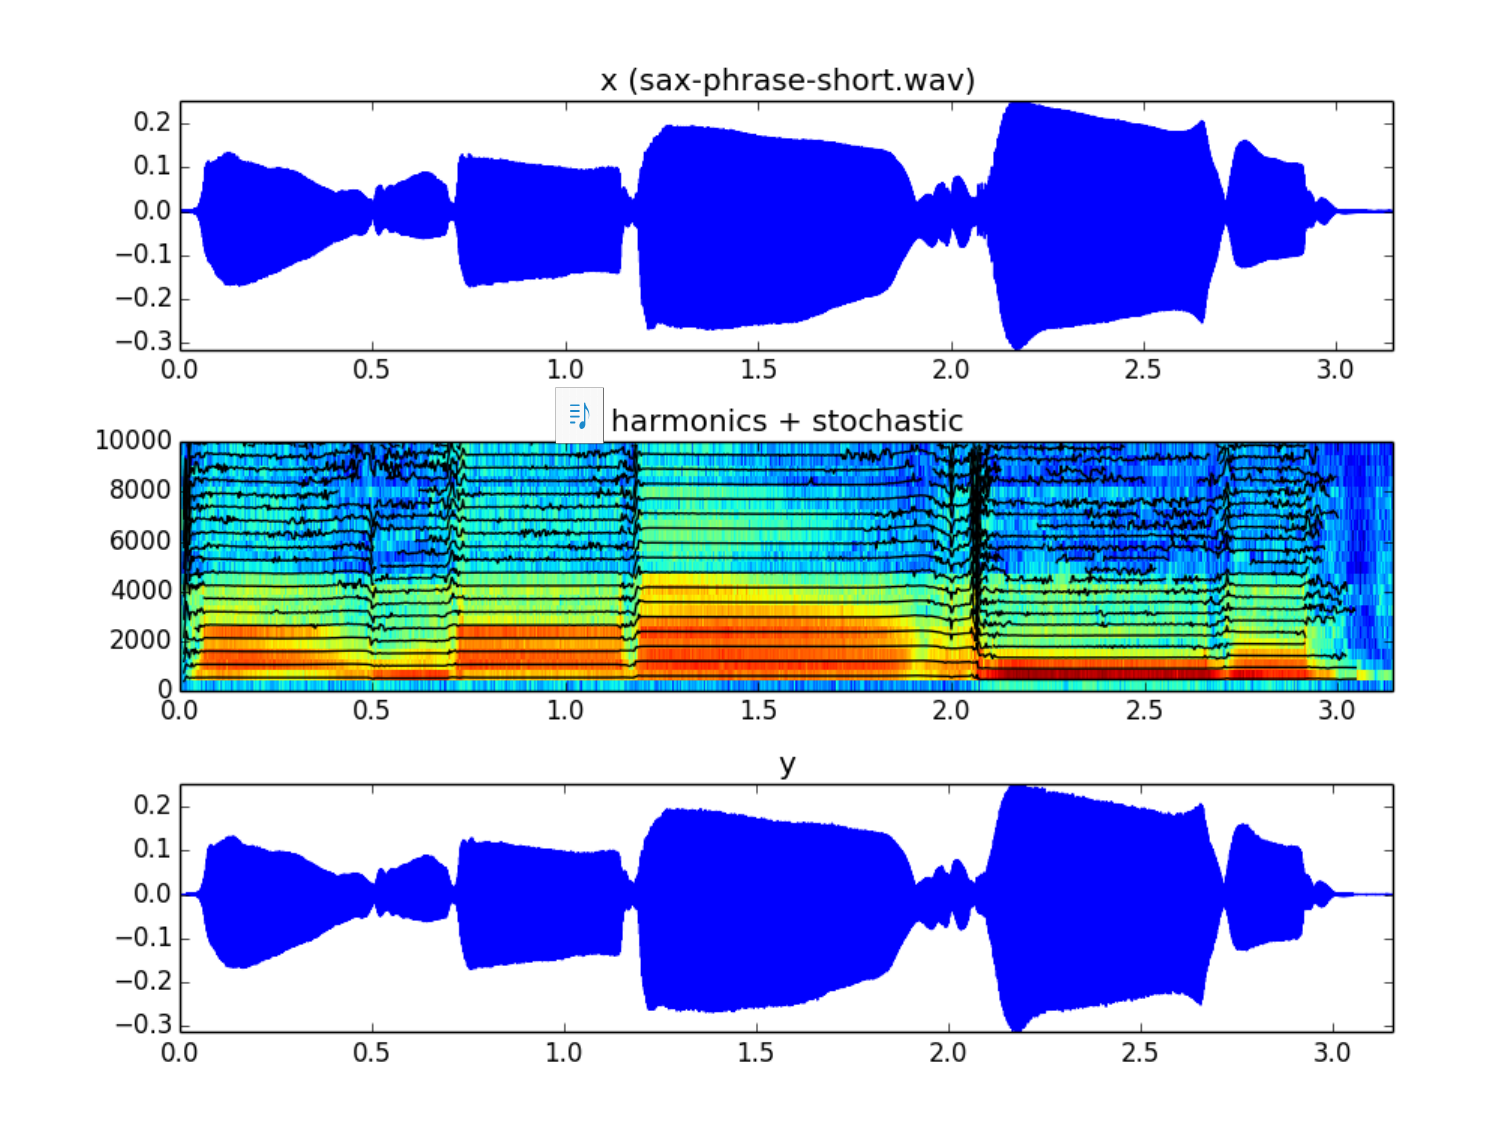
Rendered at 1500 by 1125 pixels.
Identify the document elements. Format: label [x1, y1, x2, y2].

text_box [555, 387, 605, 445]
picture [69, 41, 1420, 1092]
